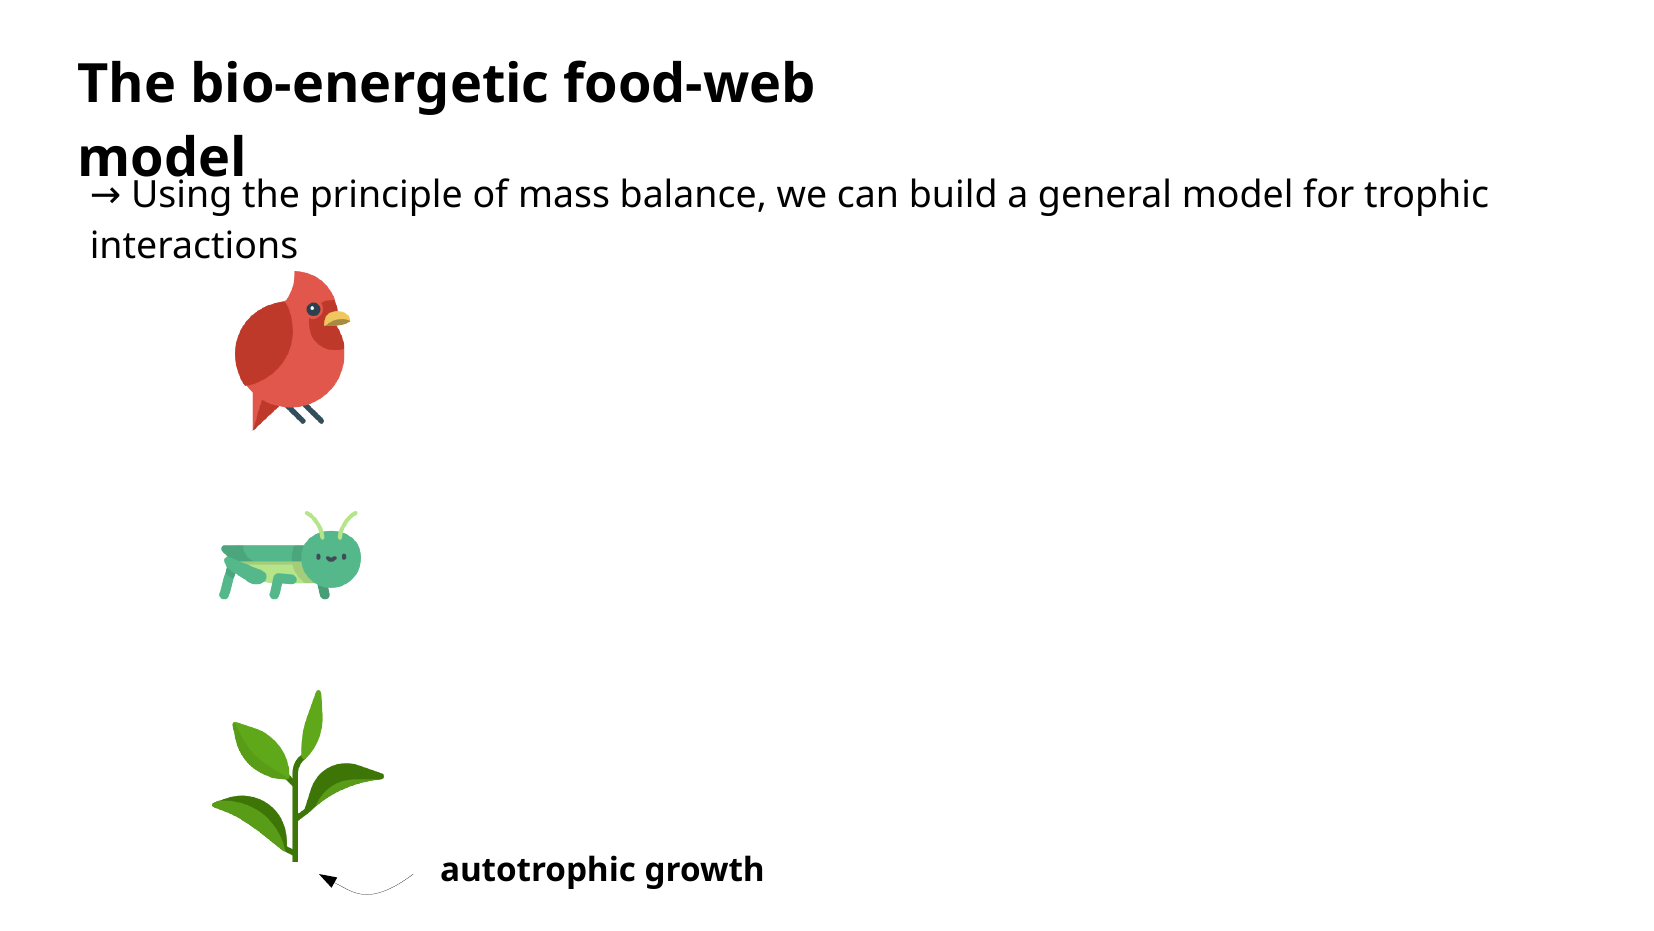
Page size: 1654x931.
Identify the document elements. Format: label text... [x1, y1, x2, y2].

text_box autotrophic growth [425, 838, 727, 896]
picture [219, 484, 361, 626]
text_box The bio-energetic food-web model [62, 36, 961, 121]
picture [212, 271, 373, 431]
text_box → Using the principle of mass balance, we can build a general model for trophic interactions [75, 159, 1591, 316]
picture [212, 690, 384, 862]
